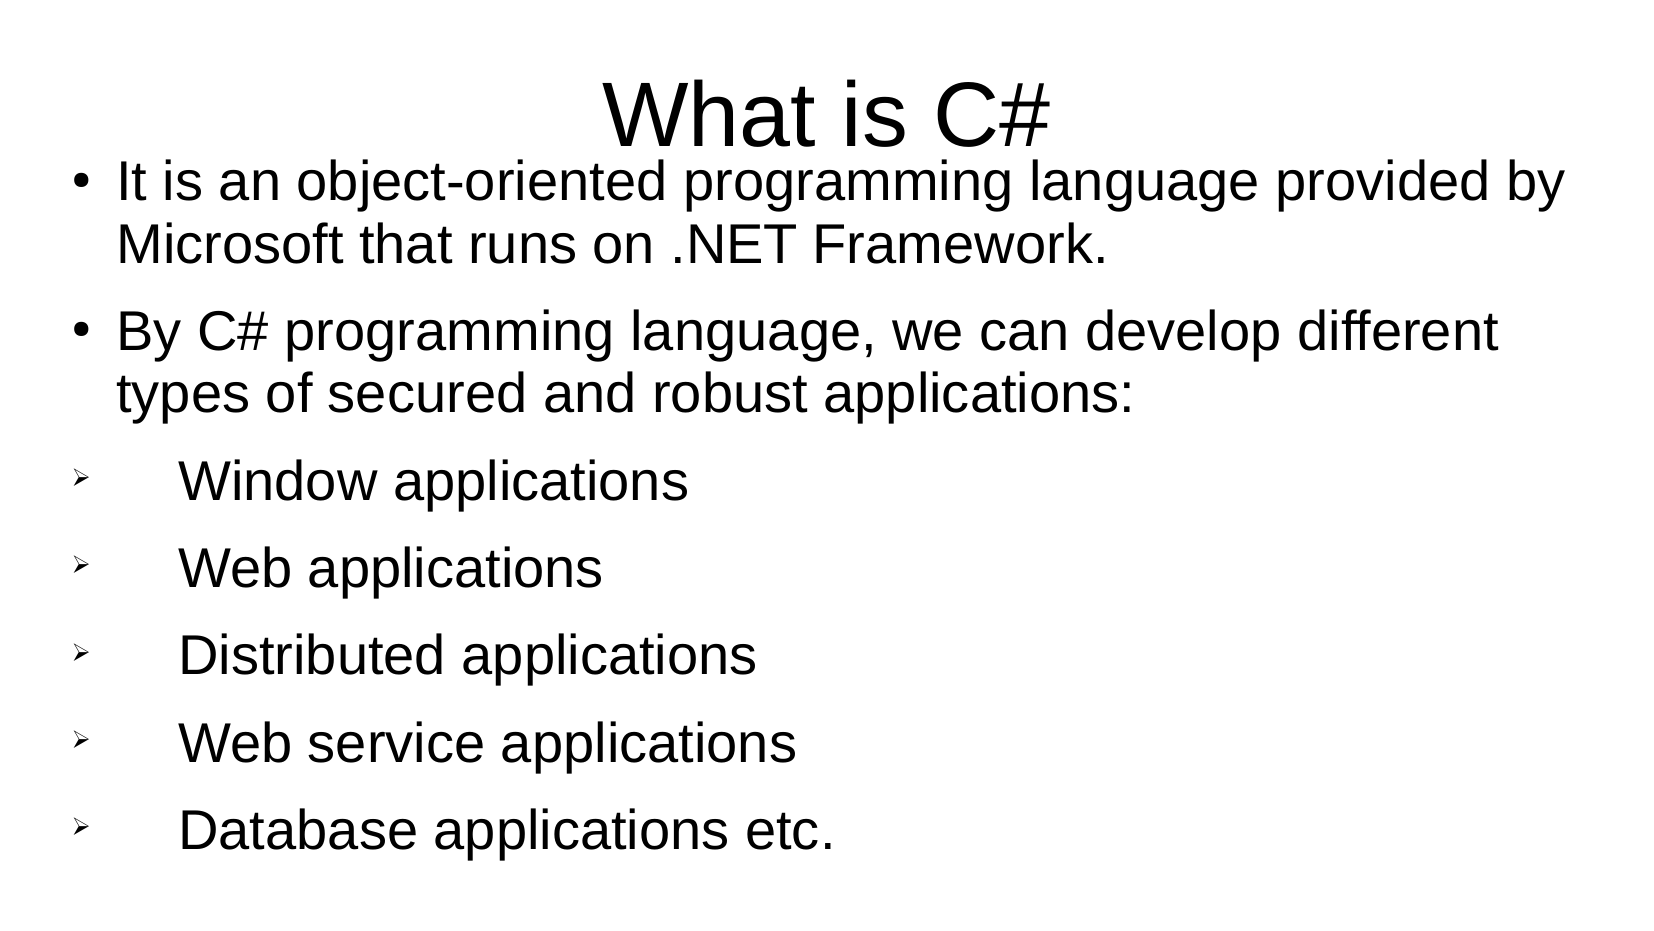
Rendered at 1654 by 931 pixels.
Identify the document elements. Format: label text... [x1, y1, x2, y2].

title What is C# [82, 37, 1571, 150]
list It is an object-oriented programming language provided by Microsoft that runs on .NET Framework. By C# programming language, we can develop different types of secured and robust applications: Window applications Web applications Distributed applications Web service applications Database applications etc. [56, 150, 1591, 871]
